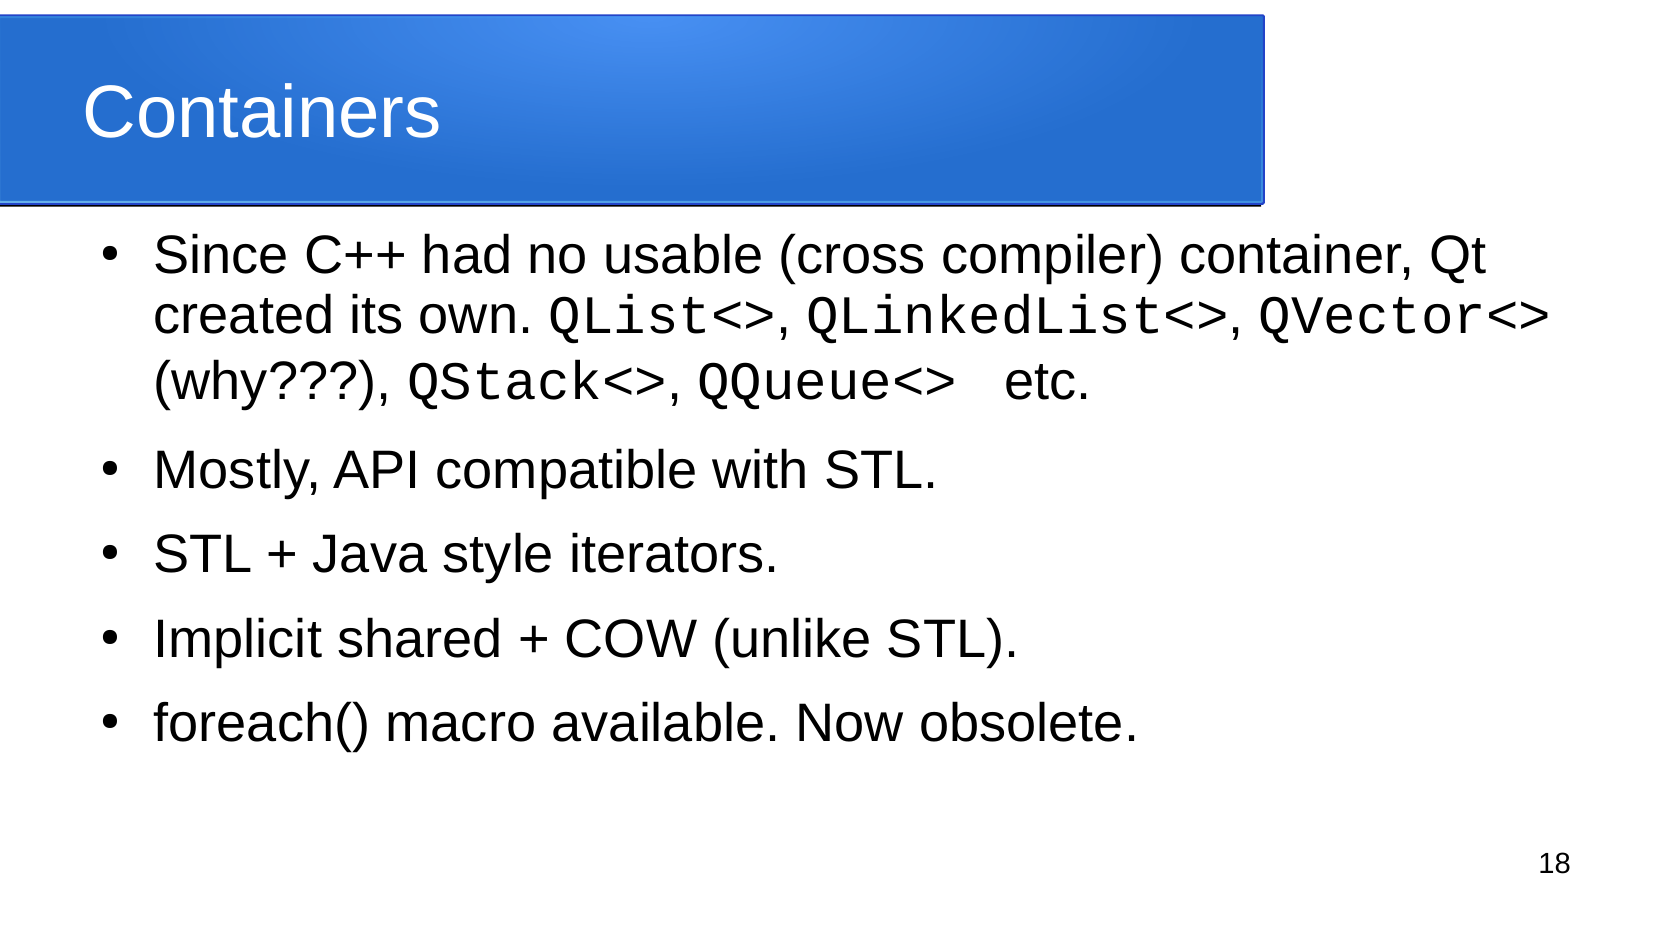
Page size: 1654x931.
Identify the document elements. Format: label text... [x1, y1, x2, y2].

title Containers [82, 35, 1235, 189]
list Since C++ had no usable (cross compiler) container, Qt created its own. QList<>, QLinkedList<>, QVector<> (why???), QStack<>, QQueue<> etc. Mostly, API compatible with STL. STL + Java style iterators. Implicit shared + COW (unlike STL). foreach() macro available. Now obsolete. [82, 224, 1571, 764]
